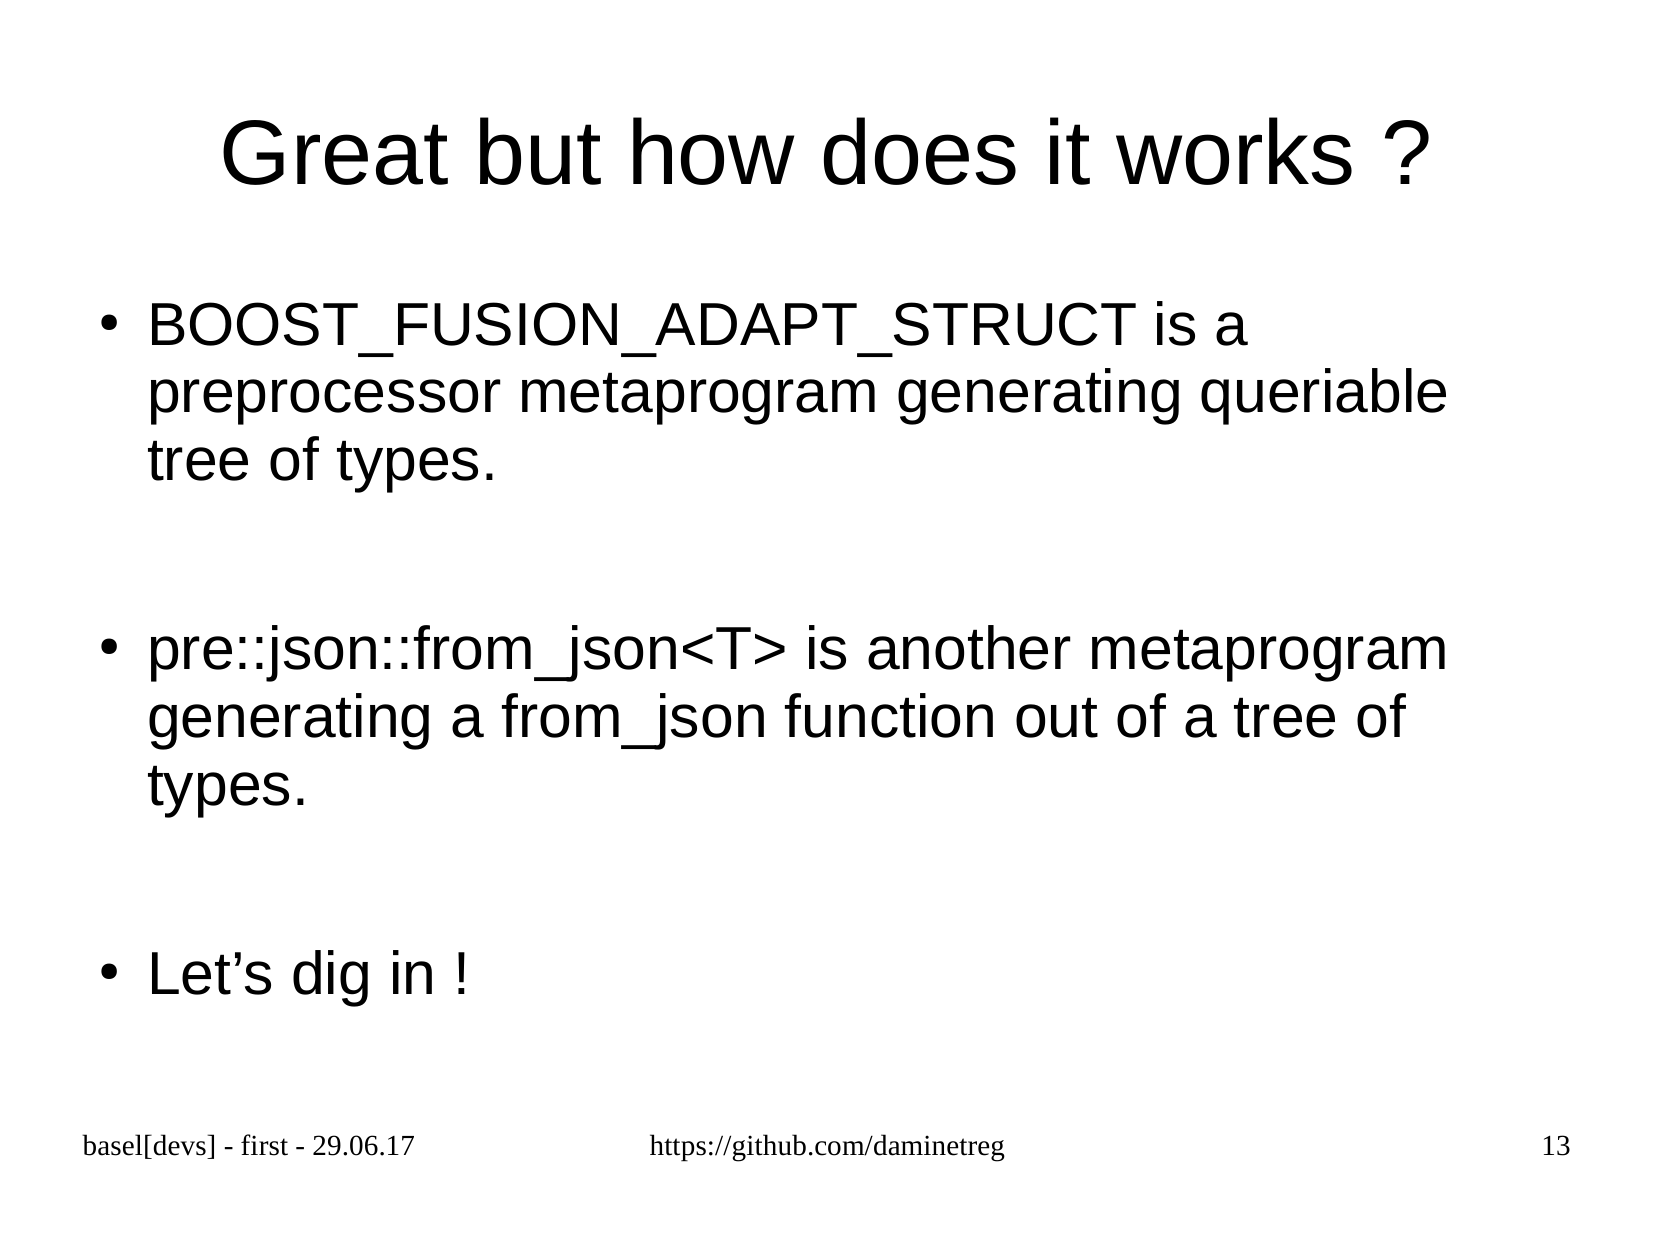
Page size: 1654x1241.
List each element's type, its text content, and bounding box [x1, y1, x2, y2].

list BOOST_FUSION_ADAPT_STRUCT is a preprocessor metaprogram generating queriable tree of types. pre::json::from_json<T> is another metaprogram generating a from_json function out of a tree of types. Let’s dig in ! [82, 290, 1571, 1010]
title Great but how does it works ? [82, 49, 1571, 257]
